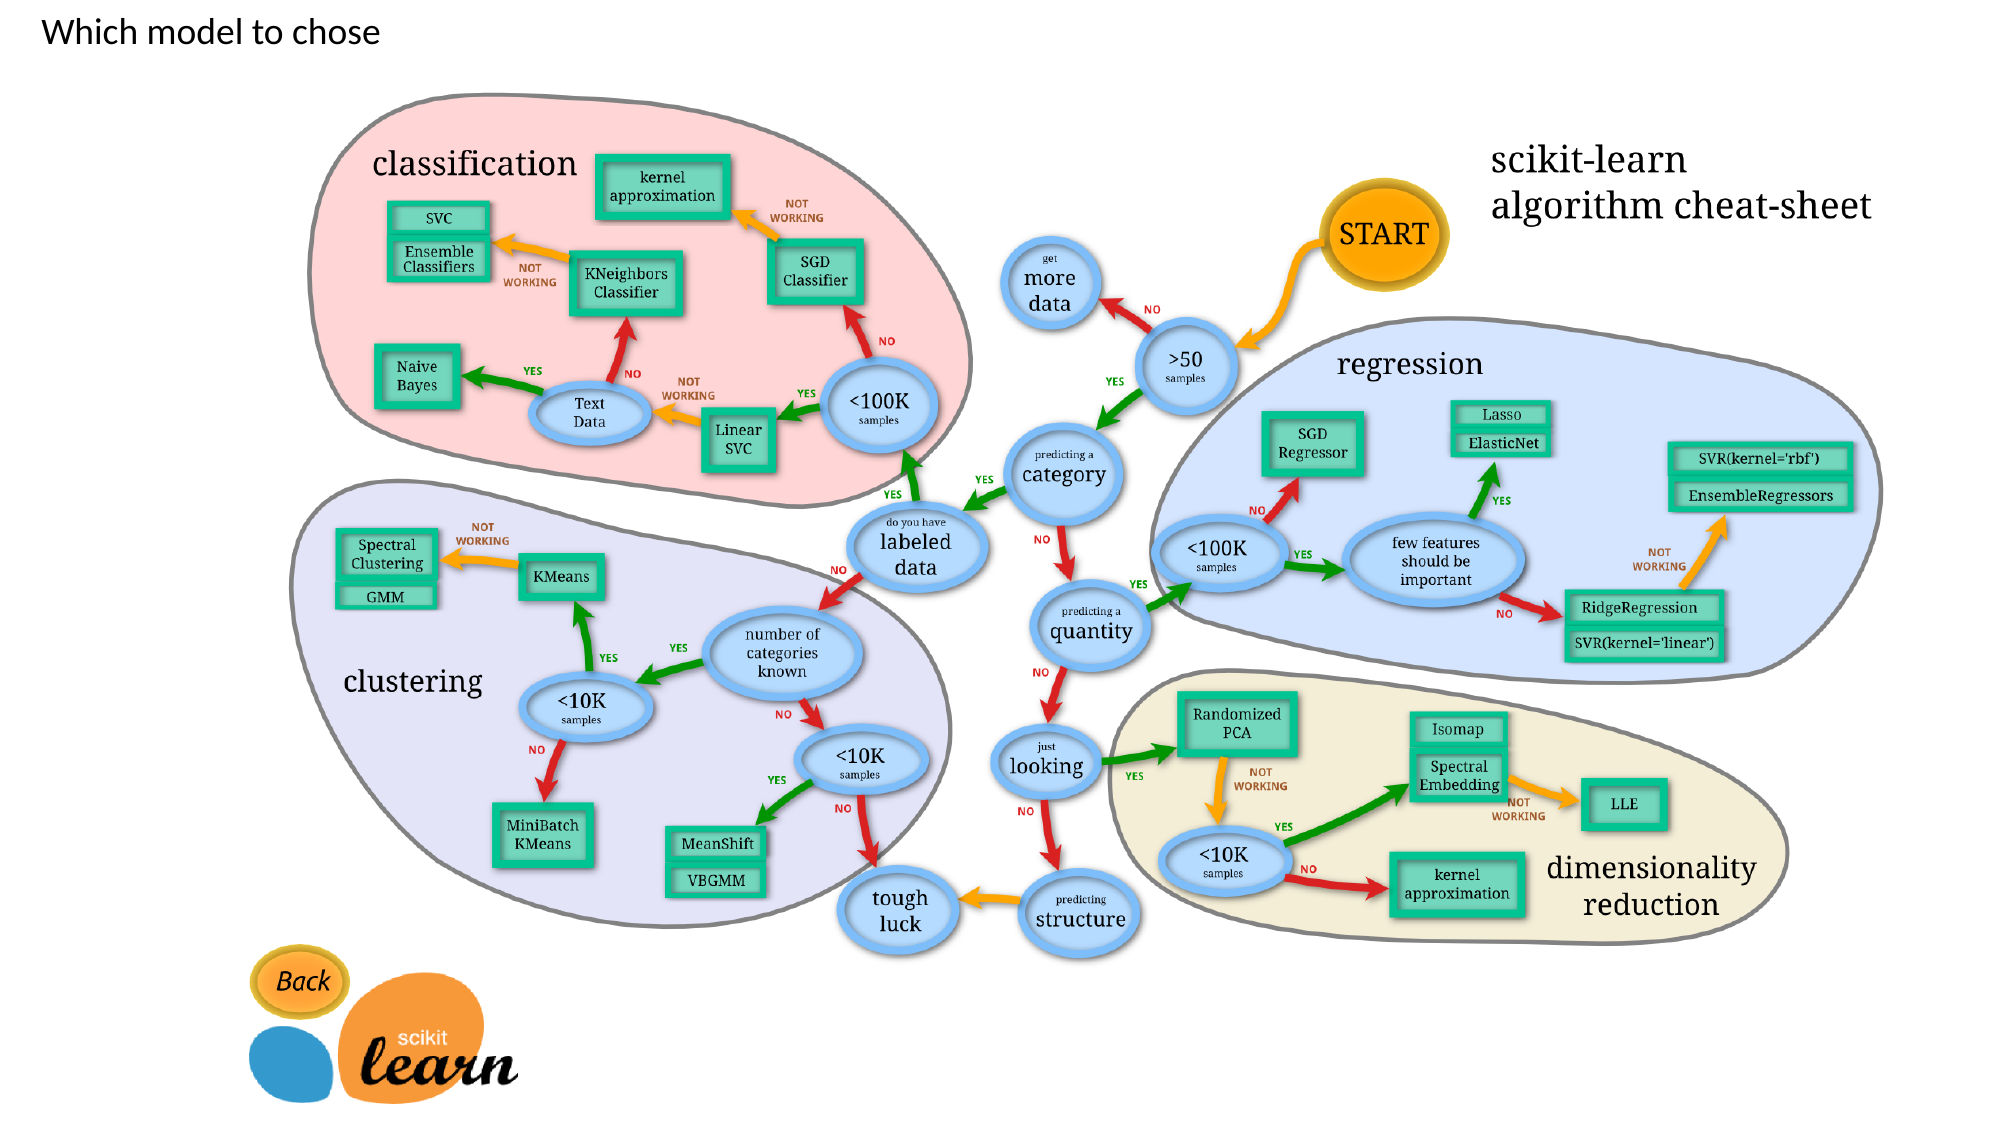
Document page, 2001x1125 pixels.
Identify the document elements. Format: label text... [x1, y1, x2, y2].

picture [223, 78, 1903, 1125]
text_box Which model to chose [26, 0, 450, 60]
